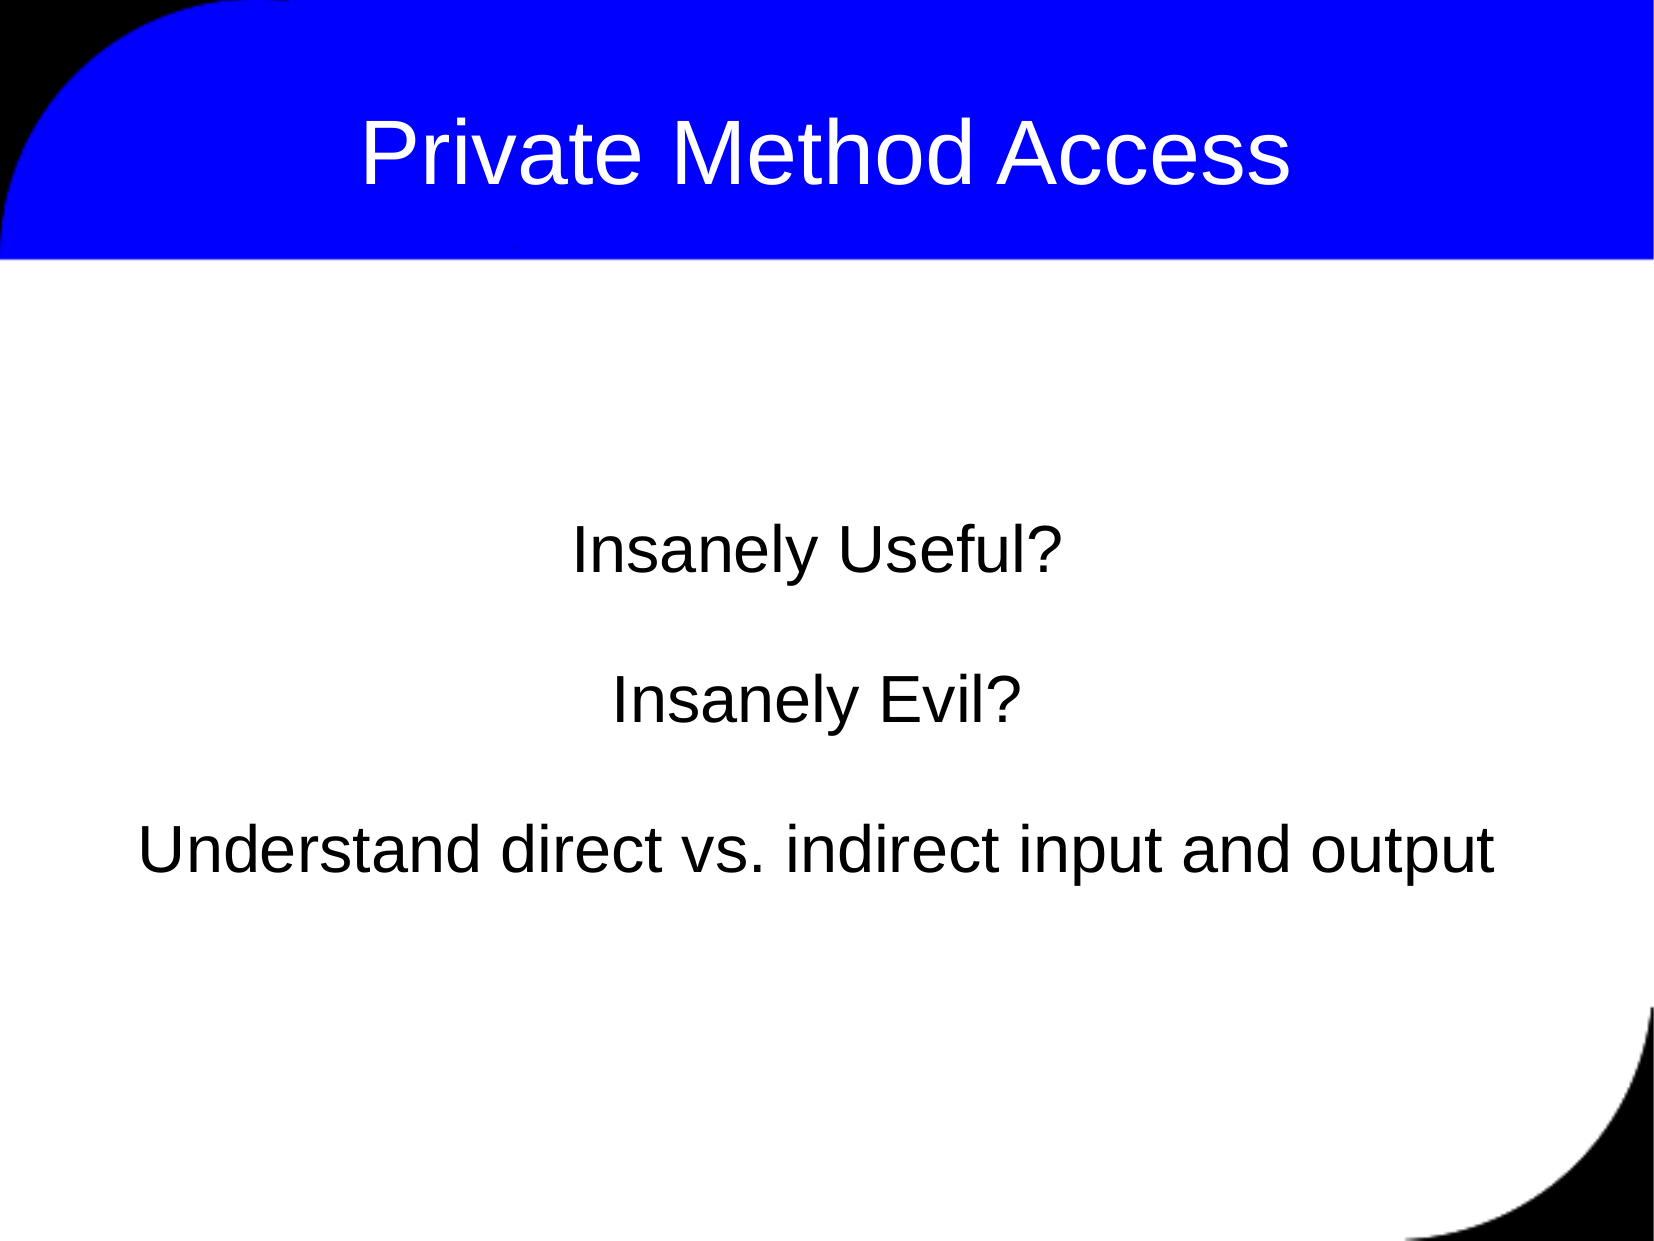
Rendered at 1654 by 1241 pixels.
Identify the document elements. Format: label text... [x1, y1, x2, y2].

title Private Method Access [82, 56, 1571, 250]
picture [0, 0, 1654, 1241]
subtitle Insanely Useful? Insanely Evil? Understand direct vs. indirect input and output [82, 297, 1571, 1102]
